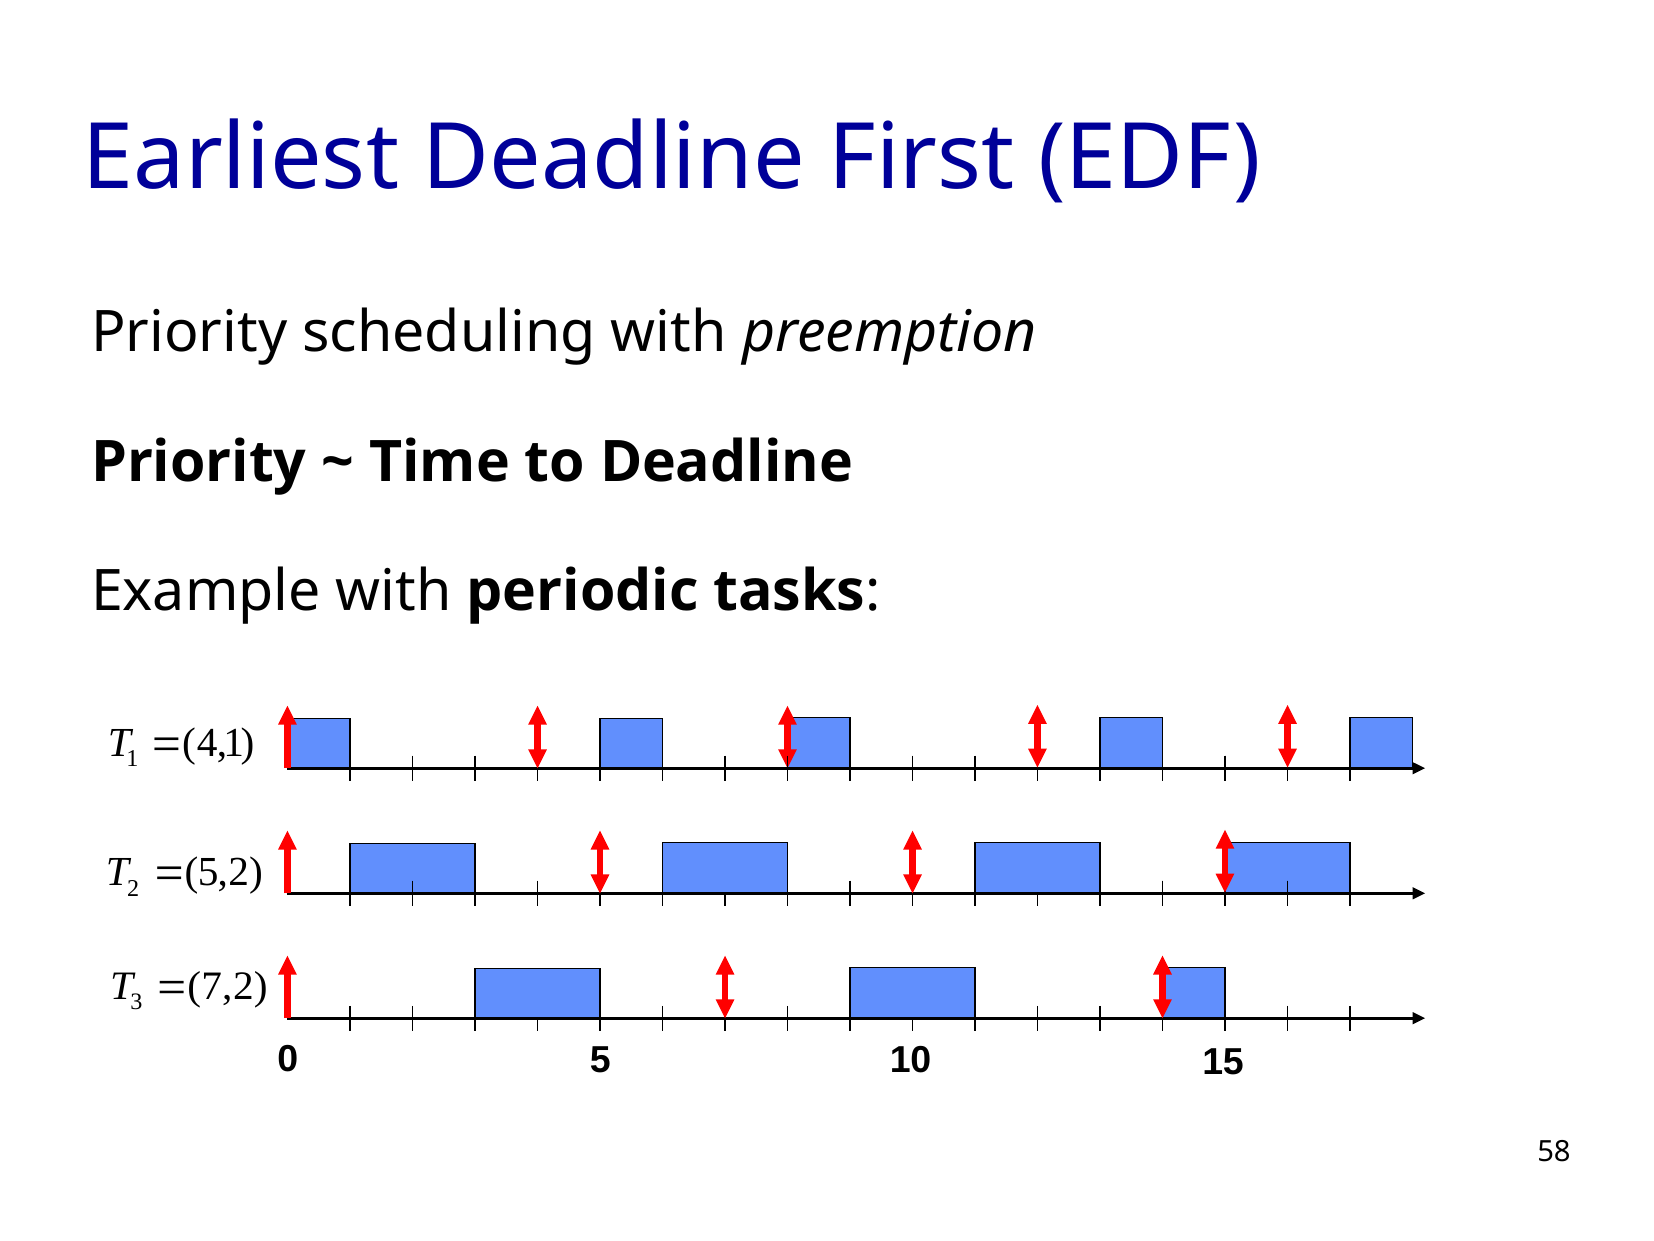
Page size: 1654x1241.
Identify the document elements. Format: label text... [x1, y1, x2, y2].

text_box 15 [1187, 1029, 1288, 1090]
text_box [1349, 717, 1413, 768]
list Priority scheduling with preemption Priority ~ Time to Deadline Example with periodic tasks: [60, 290, 1571, 631]
text_box [975, 842, 1100, 893]
text_box [350, 843, 475, 892]
text_box [850, 967, 976, 1018]
text_box [1099, 717, 1163, 768]
text_box [475, 968, 601, 1019]
text_box 5 [575, 1027, 675, 1088]
picture [104, 715, 263, 774]
text_box [291, 718, 350, 767]
title Earliest Deadline First (EDF) [82, 49, 1571, 257]
text_box 10 [875, 1027, 975, 1088]
text_box [662, 842, 788, 893]
text_box [789, 717, 850, 767]
text_box [1164, 967, 1225, 1017]
text_box [1226, 842, 1351, 892]
picture [106, 959, 276, 1020]
text_box [599, 718, 663, 767]
picture [102, 844, 271, 903]
text_box 0 [262, 1026, 363, 1087]
